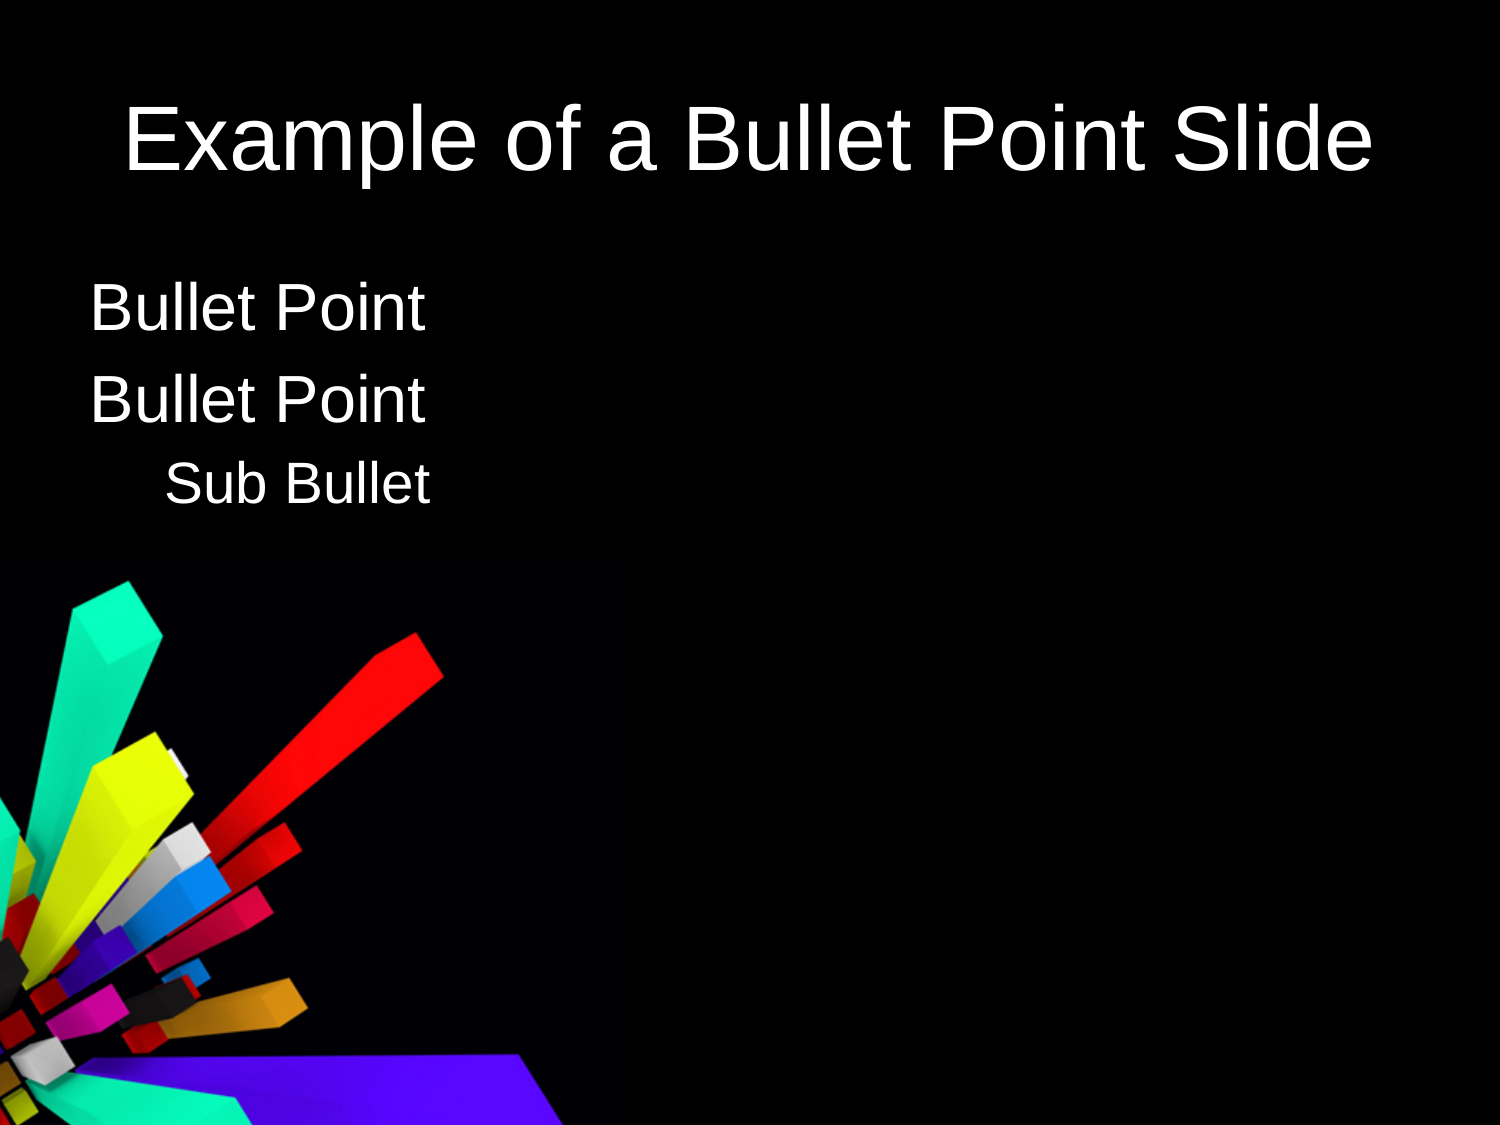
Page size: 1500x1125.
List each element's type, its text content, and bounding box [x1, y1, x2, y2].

list Bullet Point Bullet Point Sub Bullet [75, 262, 1426, 870]
title Example of a Bullet Point Slide [75, 45, 1426, 233]
picture [0, 557, 621, 1125]
